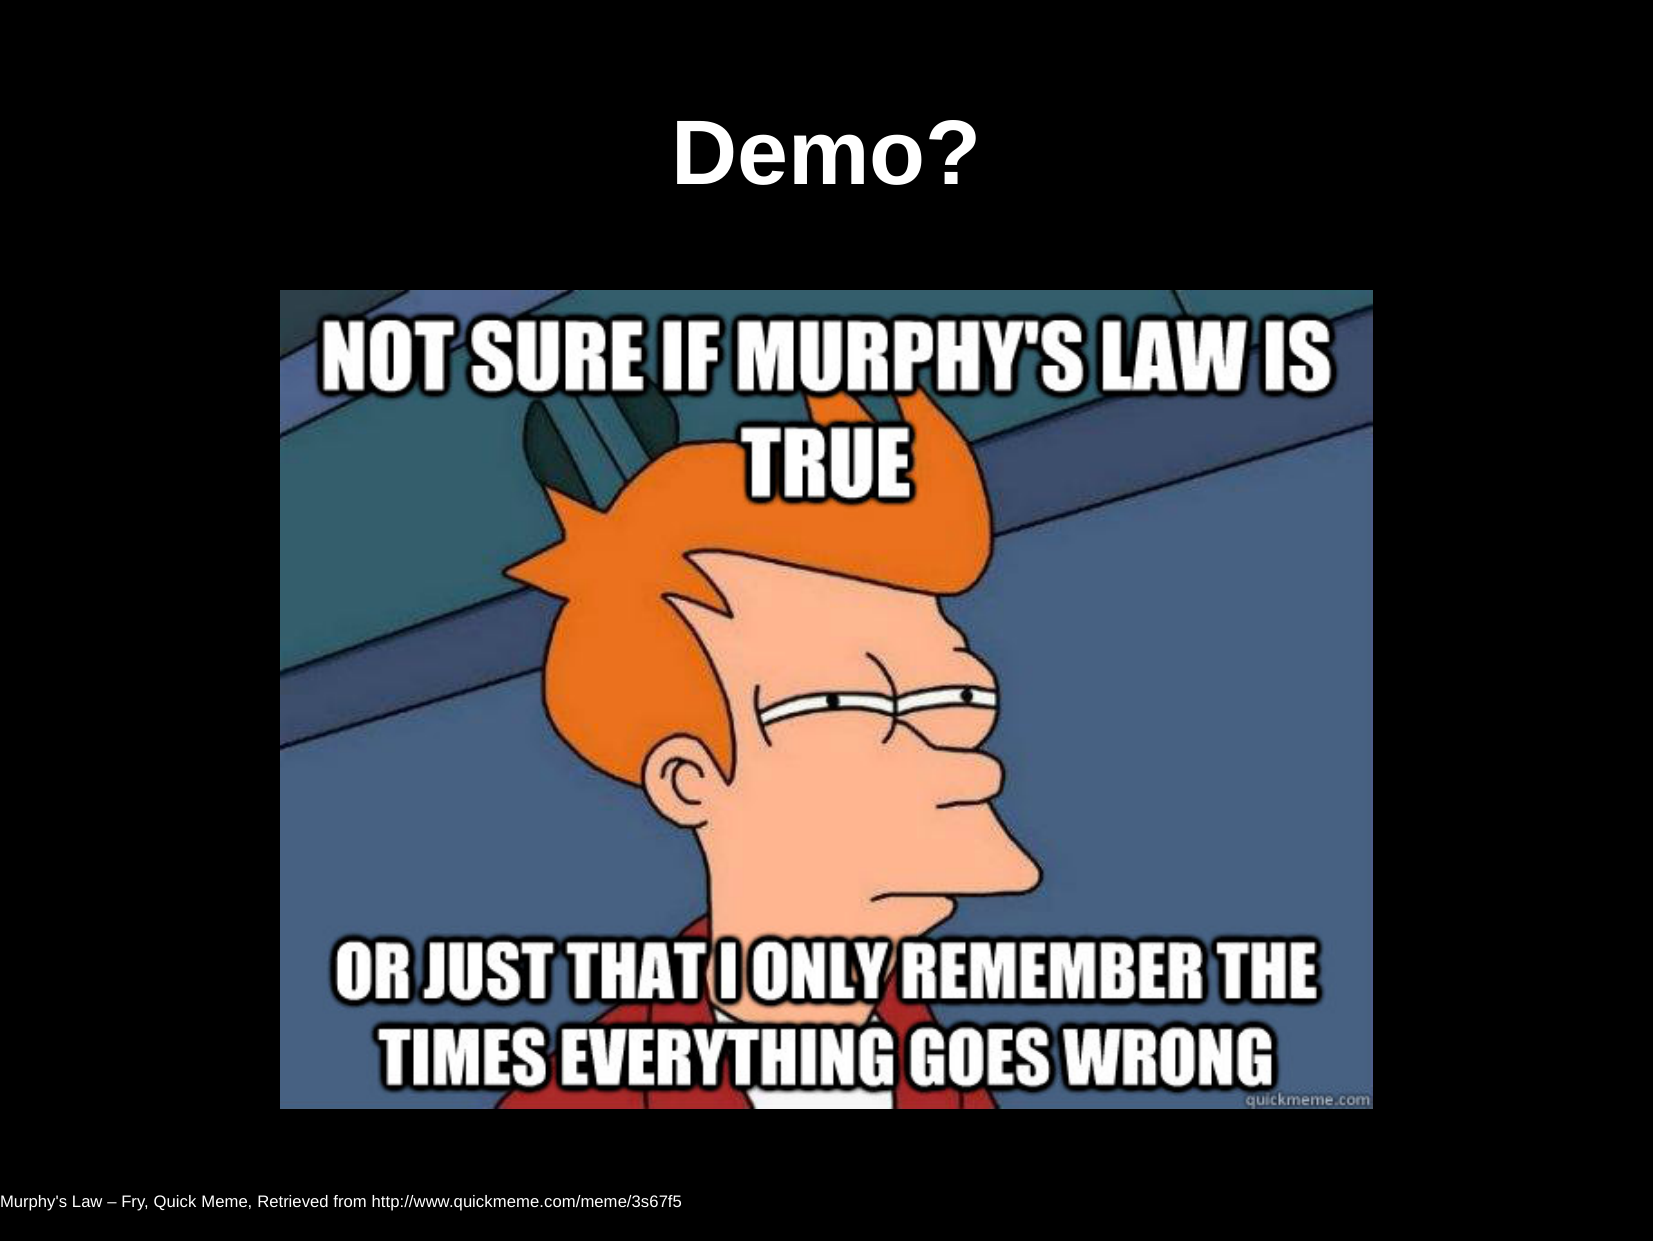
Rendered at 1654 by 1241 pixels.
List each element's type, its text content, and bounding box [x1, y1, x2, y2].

text_box Murphy's Law – Fry, Quick Meme, Retrieved from http://www.quickmeme.com/meme/3s67f5 [0, 1192, 689, 1214]
title Demo? [82, 49, 1571, 257]
picture [280, 290, 1373, 1109]
